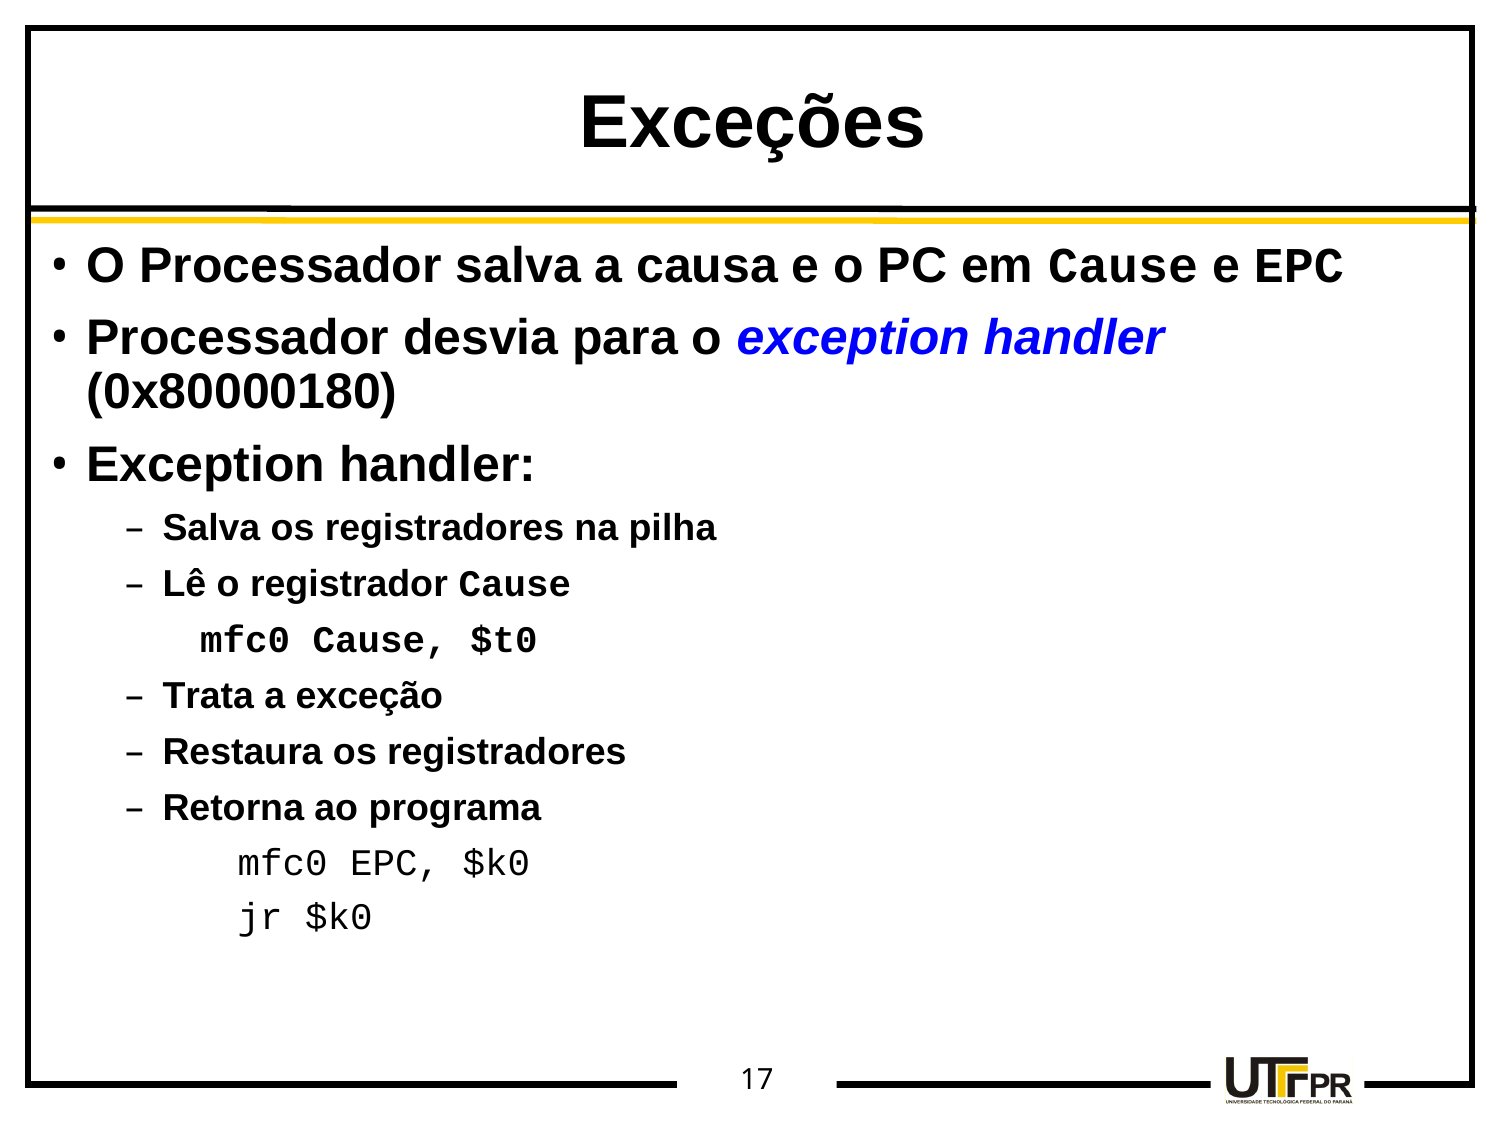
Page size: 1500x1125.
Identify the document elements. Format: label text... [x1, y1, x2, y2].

title Exceções [29, 36, 1477, 207]
list O Processador salva a causa e o PC em Cause e EPC Processador desvia para o exception handler (0x80000180) Exception handler: Salva os registradores na pilha Lê o registrador Cause mfc0 Cause, $t0 Trata a exceção Restaura os registradores Retorna ao programa mfc0 EPC, $k0 jr $k0 [35, 231, 1441, 1125]
